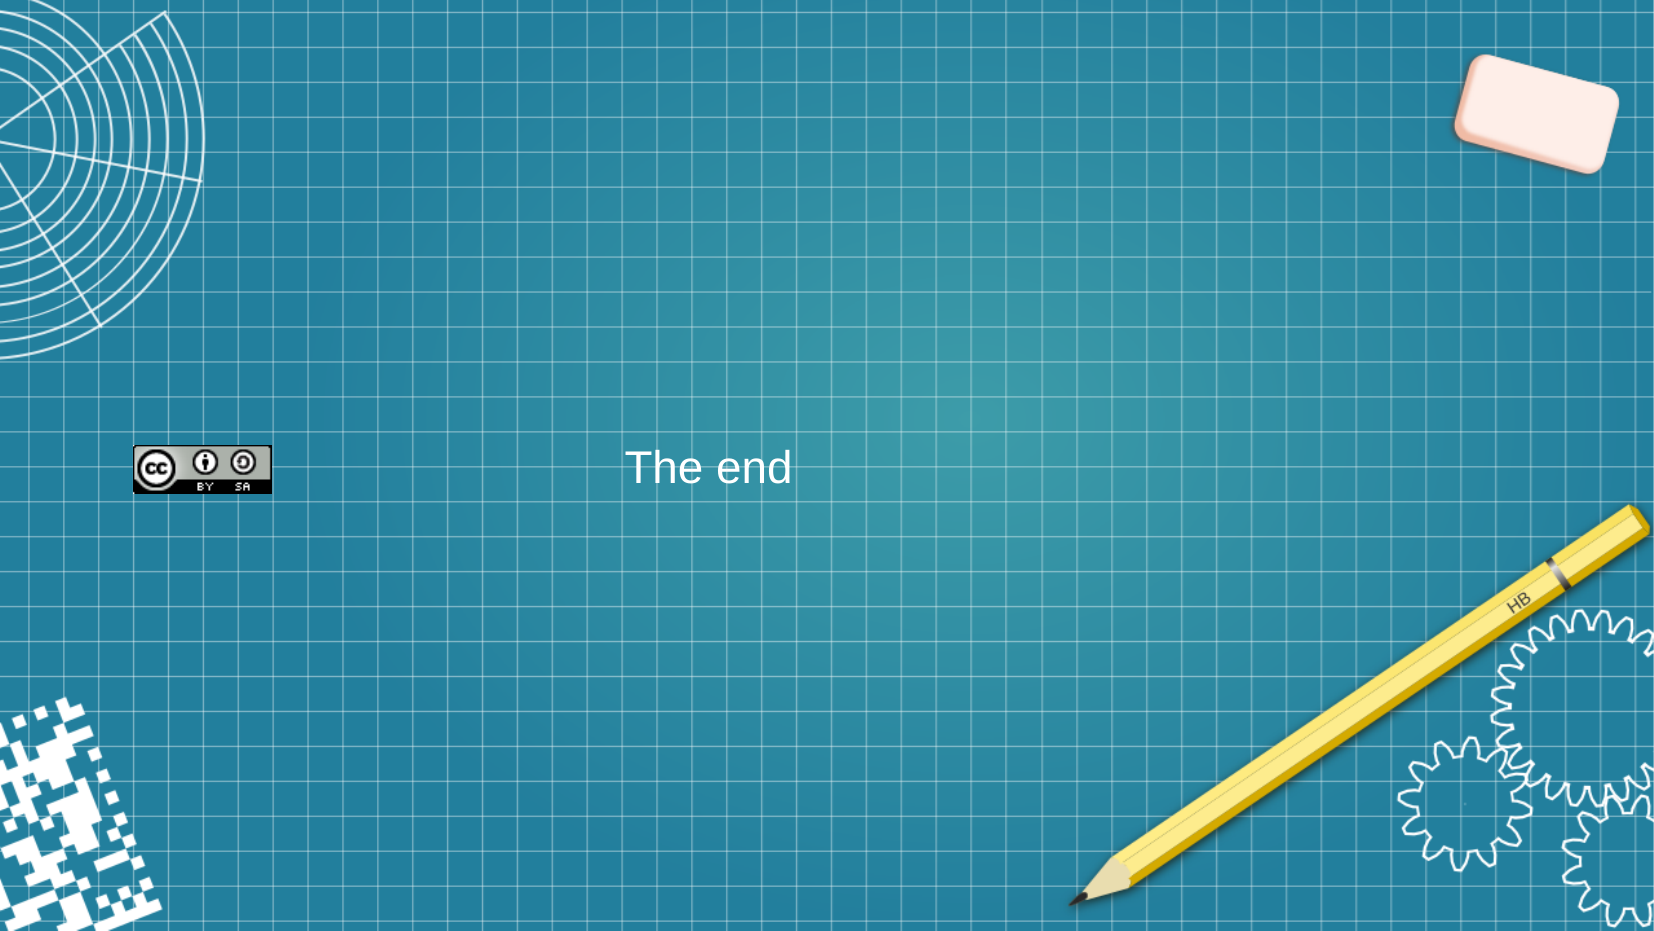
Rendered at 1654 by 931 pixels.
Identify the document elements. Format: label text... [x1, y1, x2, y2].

title The end [118, 389, 1300, 546]
picture [0, 0, 1654, 931]
